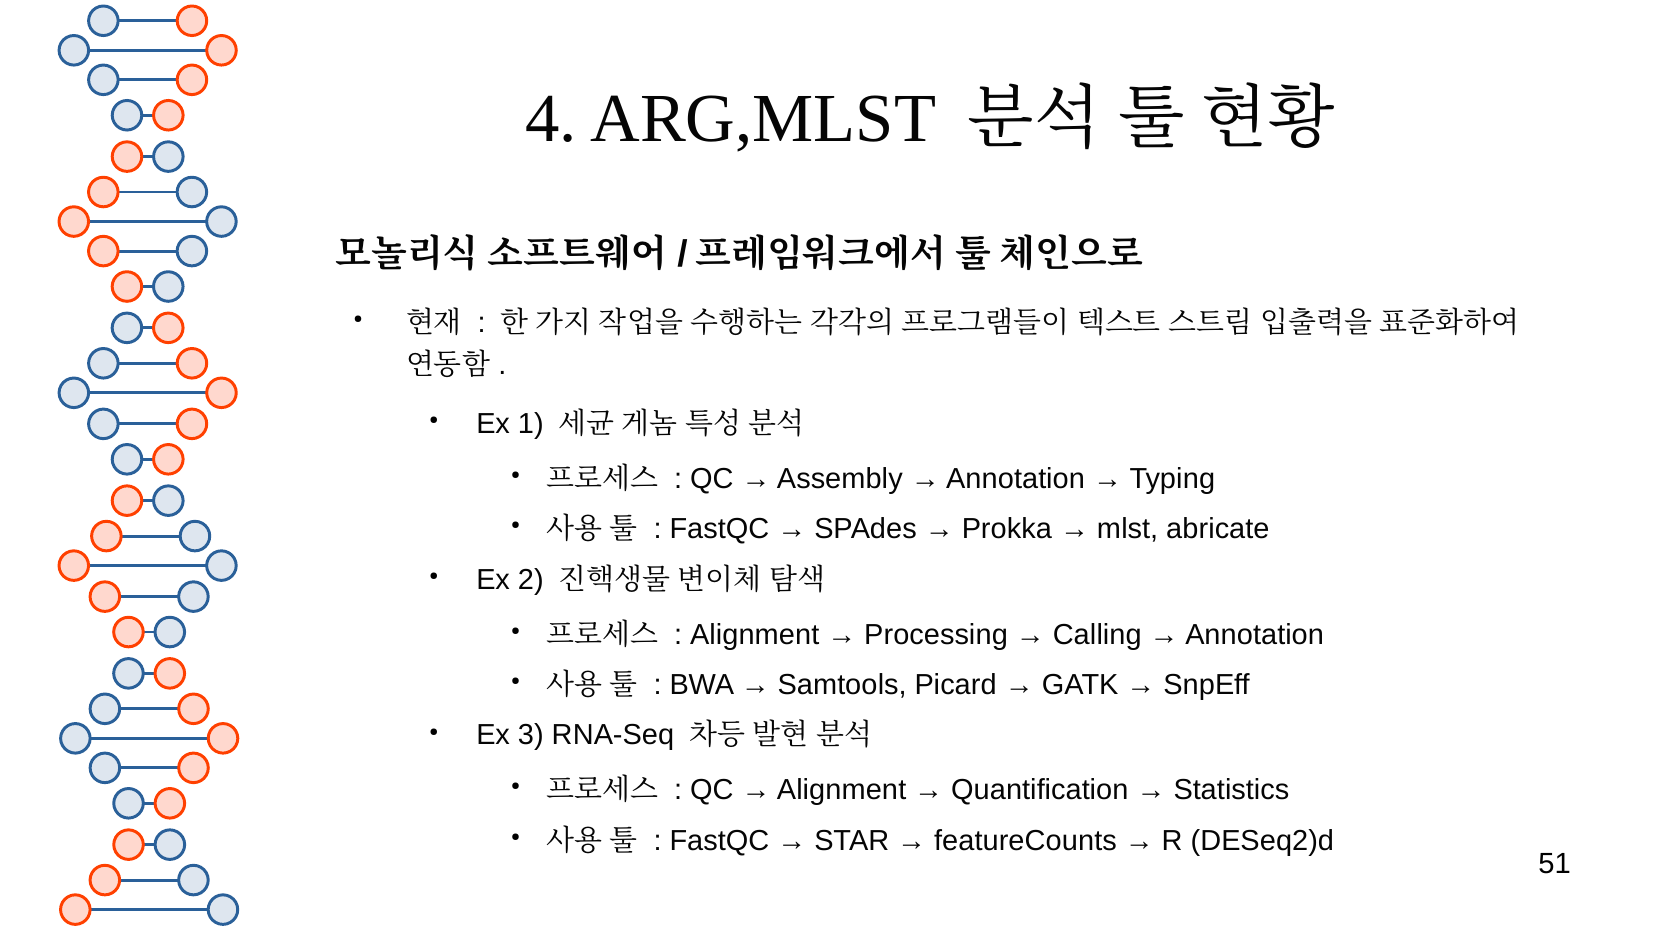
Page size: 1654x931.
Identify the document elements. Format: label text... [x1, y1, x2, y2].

title 4. ARG,MLST 분석 툴 현황 [265, 35, 1595, 189]
list 모놀리식 소프트웨어/프레임워크에서 툴 체인으로 현재 : 한 가지 작업을 수행하는 각각의 프로그램들이 텍스트 스트림 입출력을 표준화하여 연동함. Ex 1) 세균 게놈 특성 분석 프로세스 : QC → Assembly → Annotation → Typing 사용 툴 : FastQC → SPAdes → Prokka → mlst, abricate Ex 2) 진핵생물 변이체 탐색 프로세스 : Alignment → Processing → Calling → Annotation 사용 툴 : BWA → Samtools, Picard → GATK → SnpEff Ex 3) RNA-Seq 차등 발현 분석 프로세스 : QC → Alignment → Quantification → Statistics 사용 툴 : FastQC → STAR → featureCounts → R (DESeq2)d [265, 224, 1595, 863]
